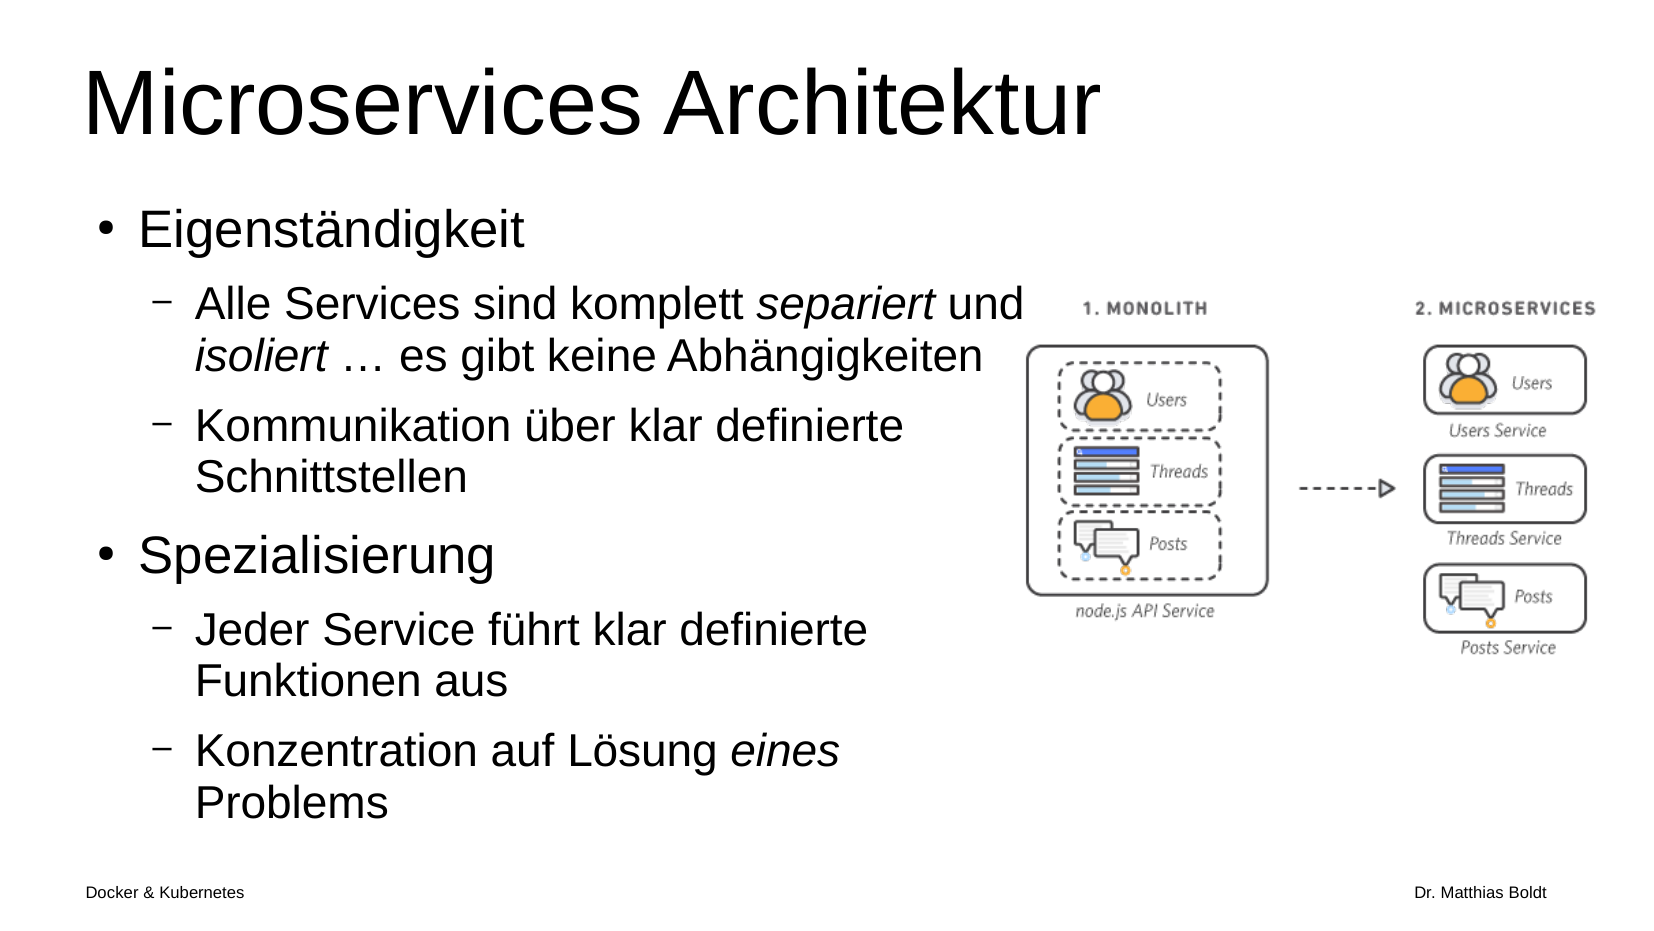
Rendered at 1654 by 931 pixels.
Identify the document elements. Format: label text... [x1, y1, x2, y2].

title Microservices Architektur [82, 0, 1619, 206]
list Eigenständigkeit Alle Services sind komplett separiert und isoliert … es gibt keine Abhängigkeiten Kommunikation über klar definierte Schnittstellen Spezialisierung Jeder Service führt klar definierte Funktionen aus Konzentration auf Lösung eines Problems [82, 200, 1028, 845]
text_box Docker & Kubernetes Dr. Matthias Boldt [70, 875, 1563, 910]
picture [984, 271, 1654, 683]
